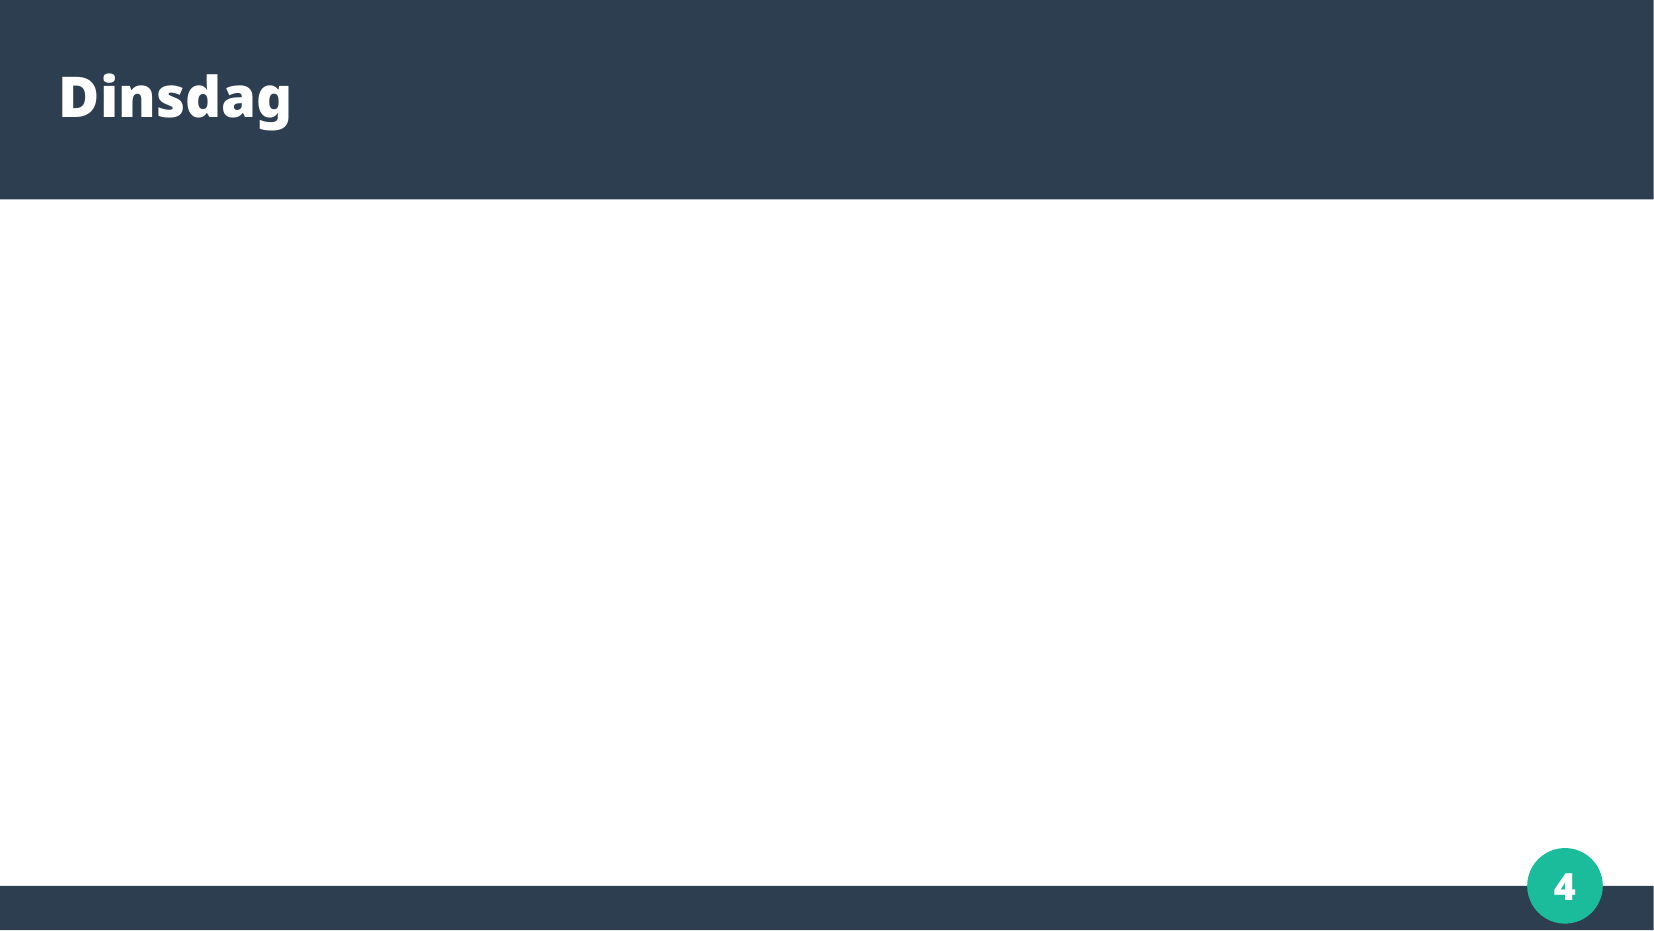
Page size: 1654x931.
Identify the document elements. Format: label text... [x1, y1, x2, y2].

title Dinsdag [59, 37, 1595, 155]
